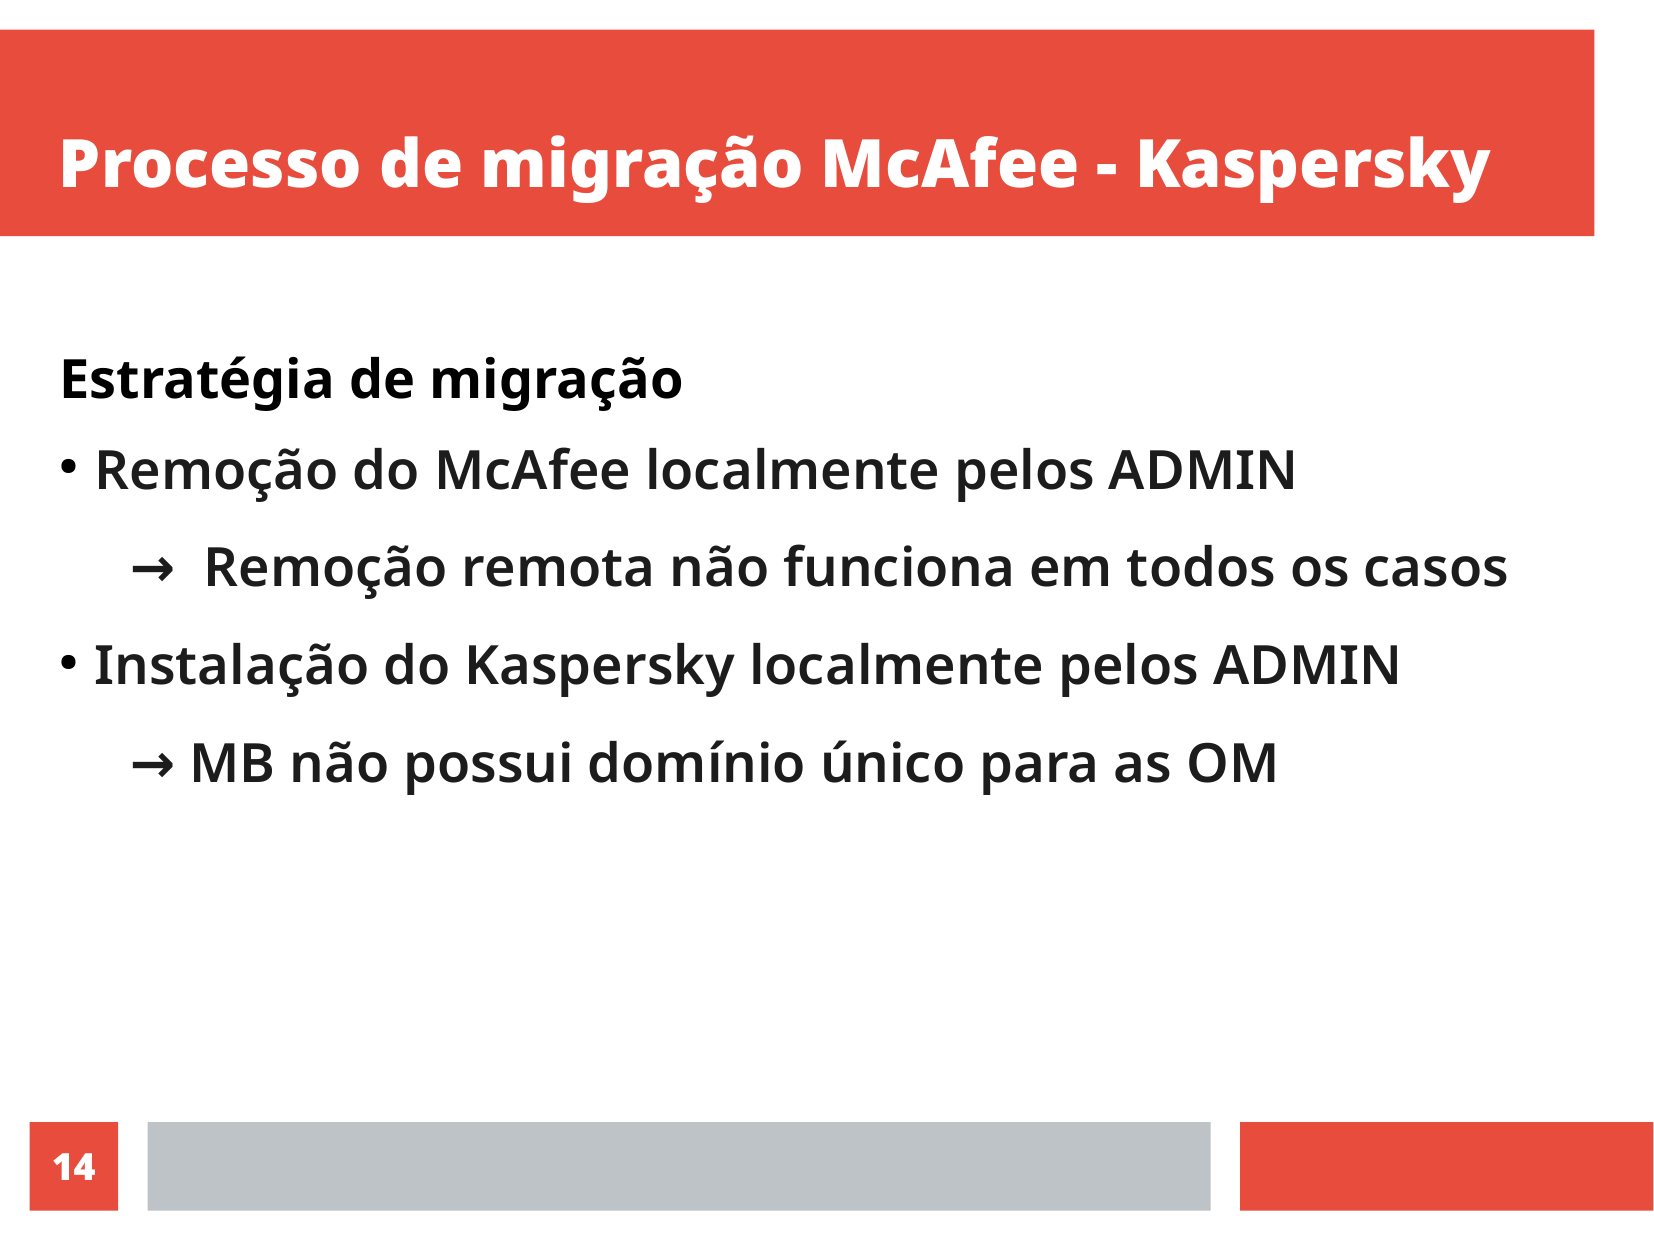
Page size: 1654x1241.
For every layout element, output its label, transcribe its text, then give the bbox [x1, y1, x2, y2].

list Remoção do McAfee localmente pelos ADMIN → Remoção remota não funciona em todos os casos Instalação do Kaspersky localmente pelos ADMIN → MB não possui domínio único para as OM [59, 431, 1565, 1009]
text_box Estratégia de migração [44, 332, 618, 417]
title Processo de migração McAfee - Kaspersky [59, 59, 1595, 207]
